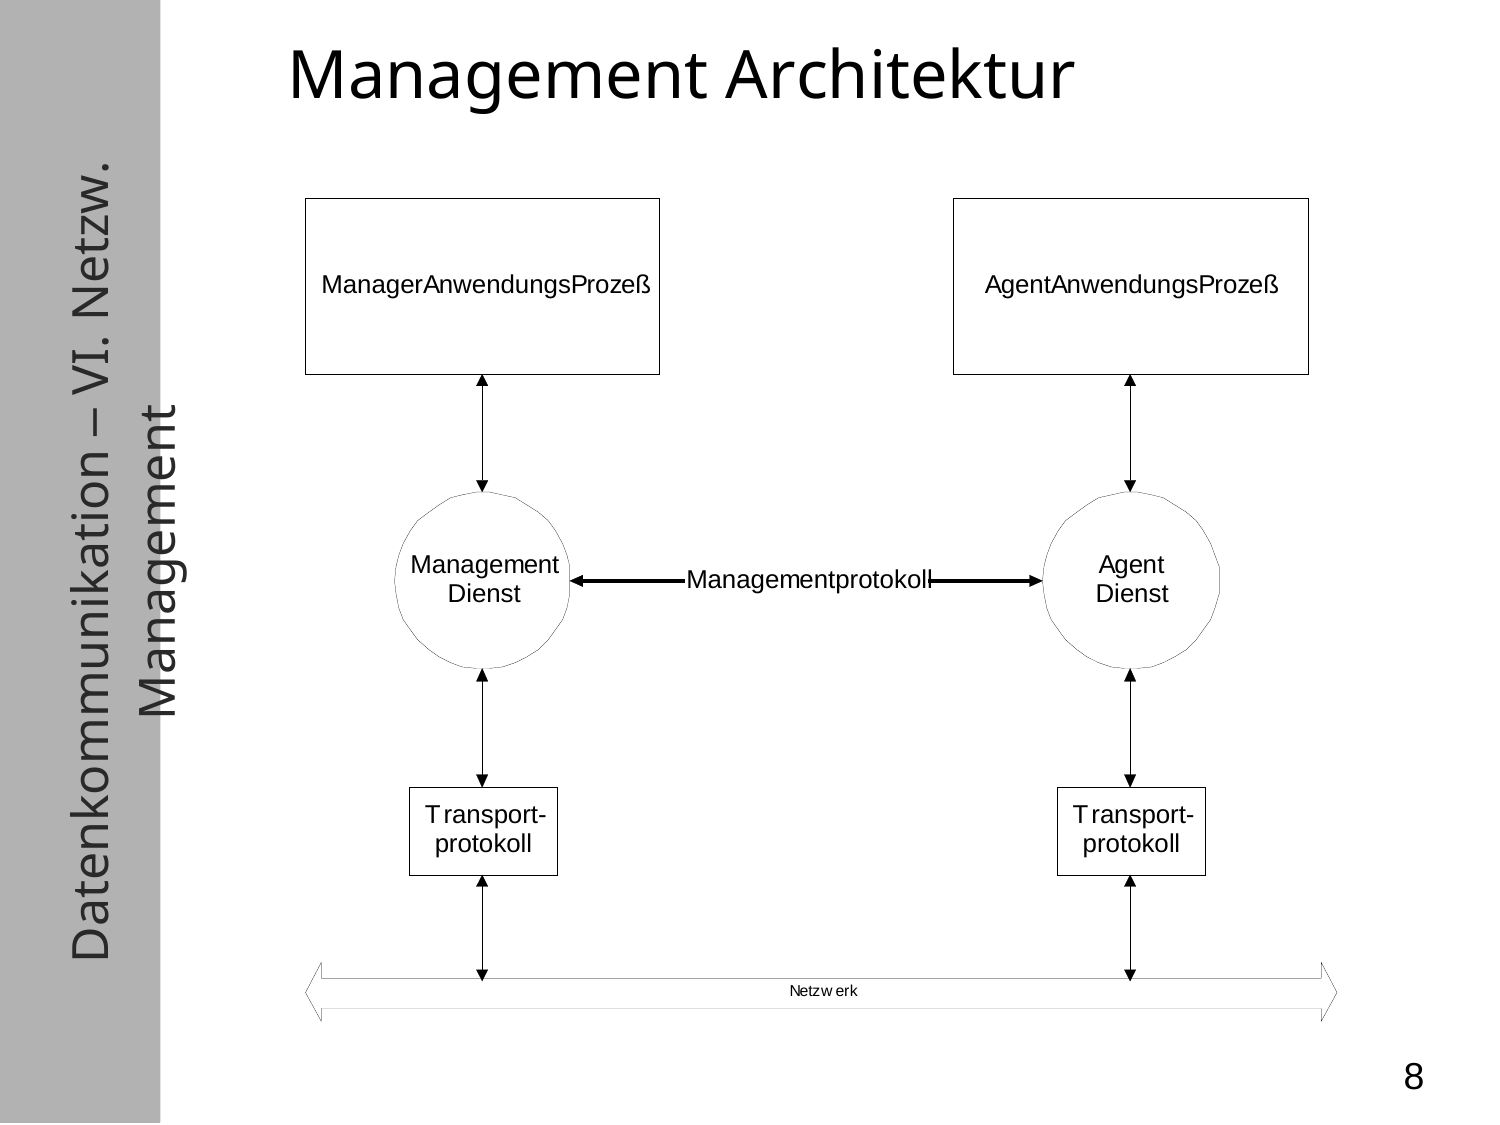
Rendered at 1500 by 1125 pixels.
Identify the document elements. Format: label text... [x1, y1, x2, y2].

text_box Management Architektur [304, 25, 1061, 121]
text_box [0, 0, 160, 1123]
text_box Datenkommunikation – VI. Netzw. Management [47, 1, 178, 1124]
text_box <number> [1403, 1056, 1479, 1106]
chart [302, 195, 1340, 1026]
